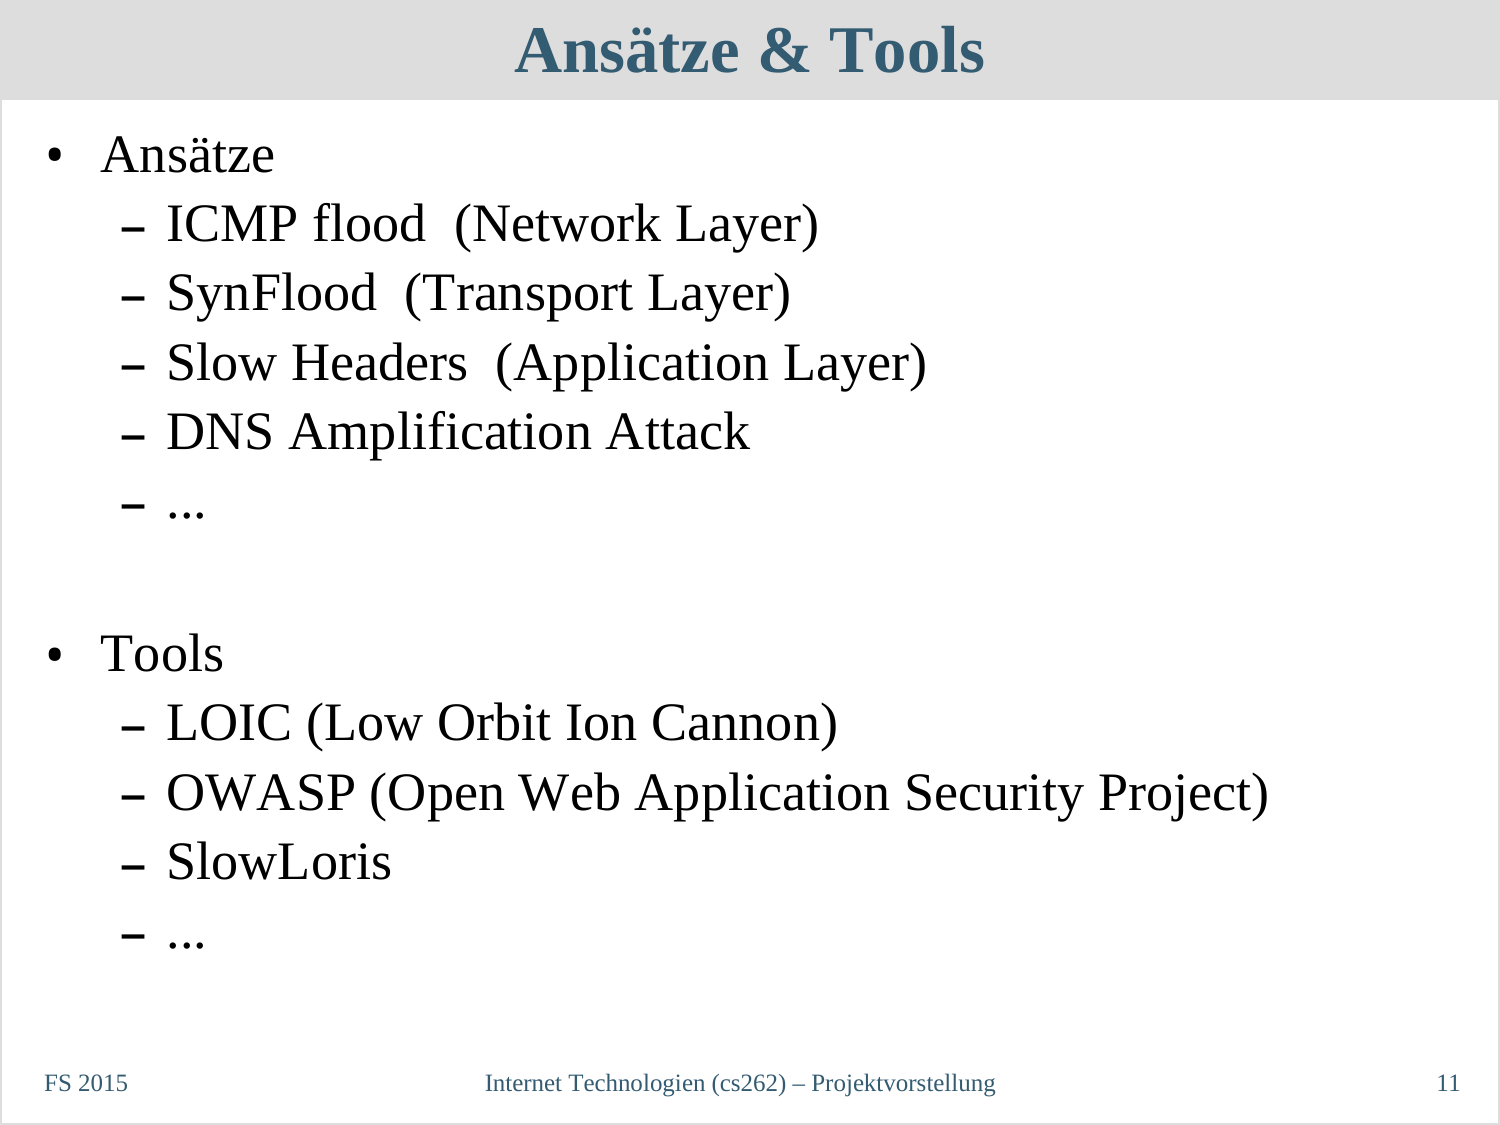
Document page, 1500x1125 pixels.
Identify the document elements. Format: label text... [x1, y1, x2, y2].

text_box FS 2015 [29, 1058, 195, 1097]
text_box Internet Technologien (cs262) – Projektvorstellung [300, 1058, 1201, 1107]
text_box <Nummer> [1375, 1058, 1477, 1097]
list Ansätze ICMP flood (Network Layer) SynFlood (Transport Layer) Slow Headers (Application Layer) DNS Amplification Attack ... Tools LOIC (Low Orbit Ion Cannon) OWASP (Open Web Application Security Project) SlowLoris ... [29, 116, 1480, 1046]
title Ansätze & Tools [0, 0, 1500, 100]
